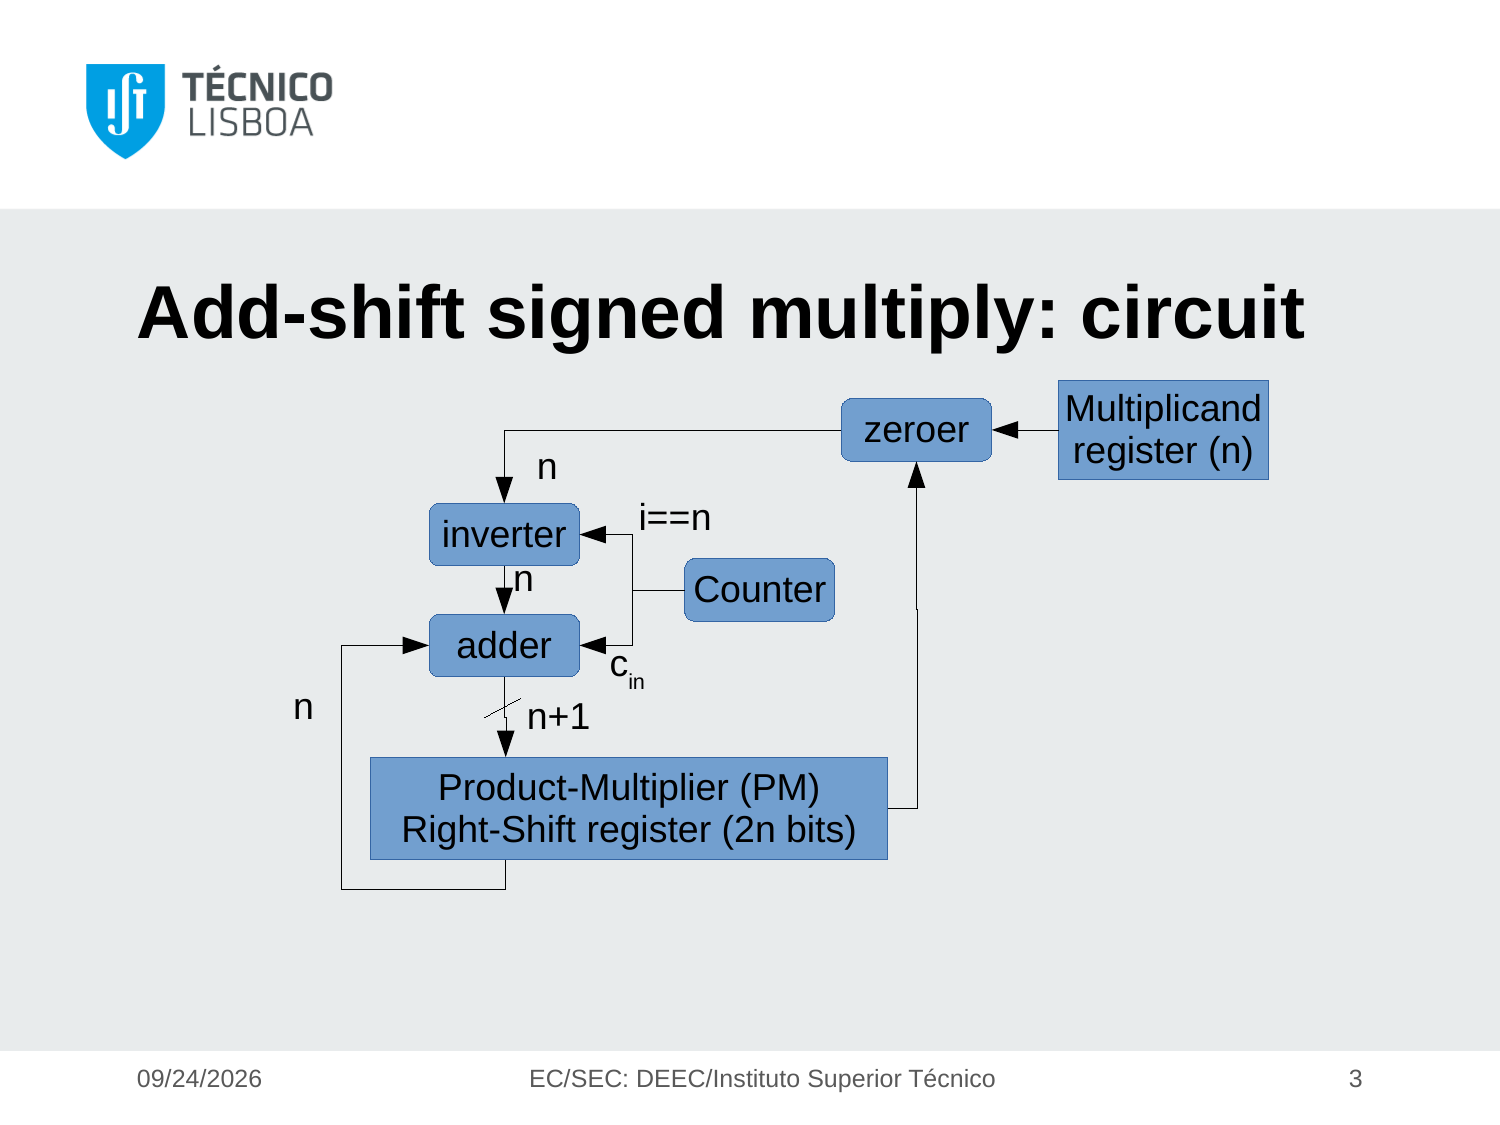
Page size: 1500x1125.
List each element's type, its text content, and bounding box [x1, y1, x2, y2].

picture [0, 0, 1500, 1125]
text_box Counter [684, 558, 835, 622]
text_box Multiplicand register (n) [1058, 380, 1269, 480]
slide_number <number> [1077, 1052, 1378, 1103]
footer EC/SEC: DEEC/Instituto Superior Técnico [512, 1052, 1021, 1103]
slide_number 11/24/2020 [121, 1052, 425, 1103]
text_box n+1 [512, 688, 606, 746]
text_box zeroer [841, 398, 992, 462]
text_box adder [429, 614, 580, 677]
text_box i==n [623, 489, 727, 546]
title Add-shift signed multiply: circuit [121, 237, 1378, 381]
text_box n [278, 677, 372, 735]
text_box cin [594, 635, 688, 702]
text_box n [522, 437, 616, 495]
text_box inverter [429, 503, 580, 566]
text_box n [498, 550, 592, 607]
text_box Product-Multiplier (PM) Right-Shift register (2n bits) [370, 757, 888, 860]
